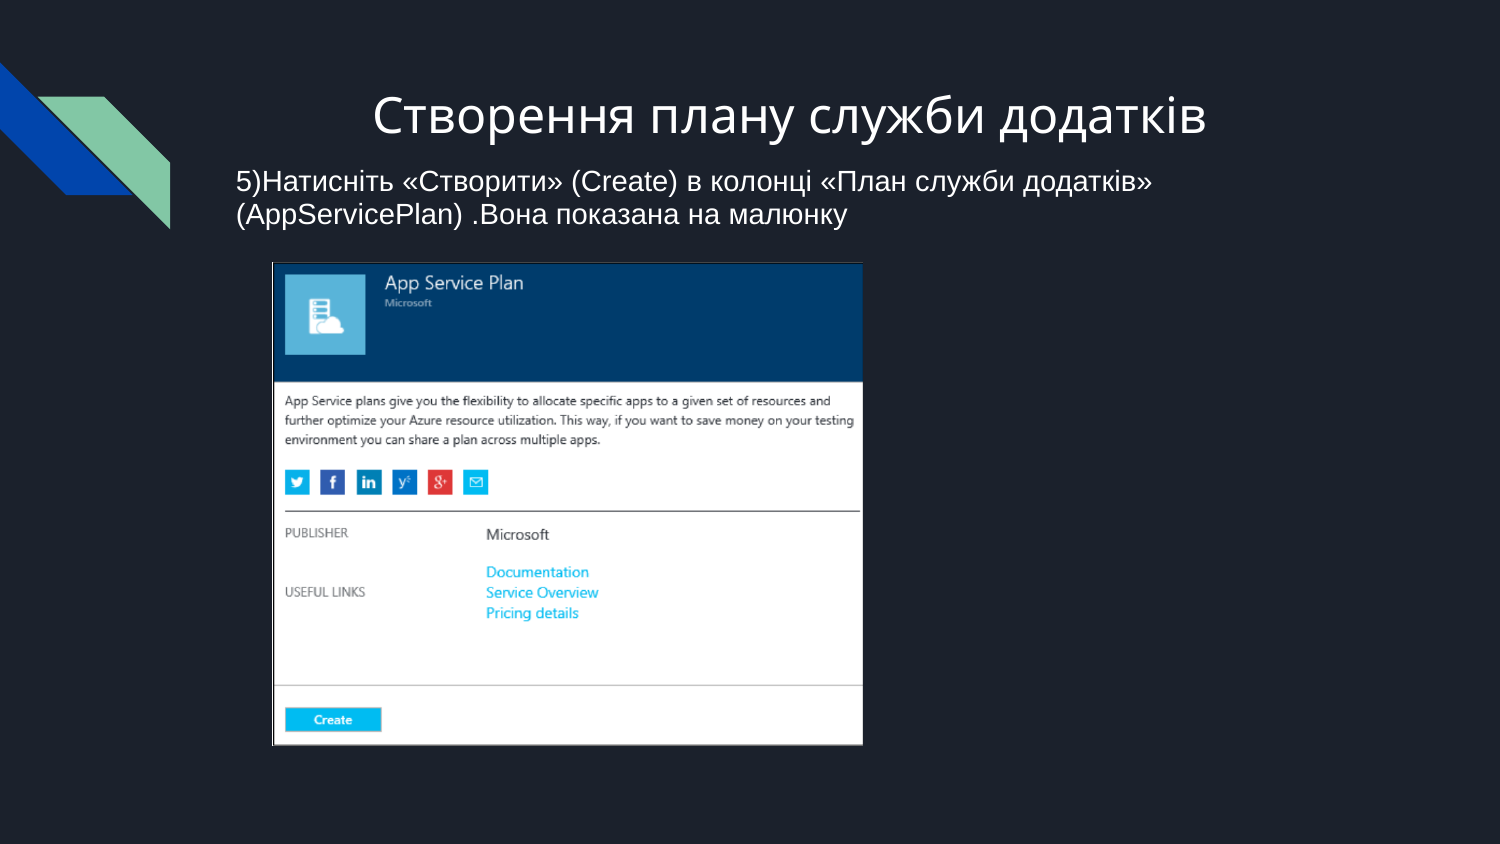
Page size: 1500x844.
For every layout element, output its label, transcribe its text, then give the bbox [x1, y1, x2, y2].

list 5)Натисніть «Створити» (Create) в колонці «План служби додатків» (AppServicePlan) .Вона показана на малюнку [150, 150, 1426, 788]
title Створення плану служби додатків [212, 64, 1368, 150]
picture [272, 262, 863, 746]
